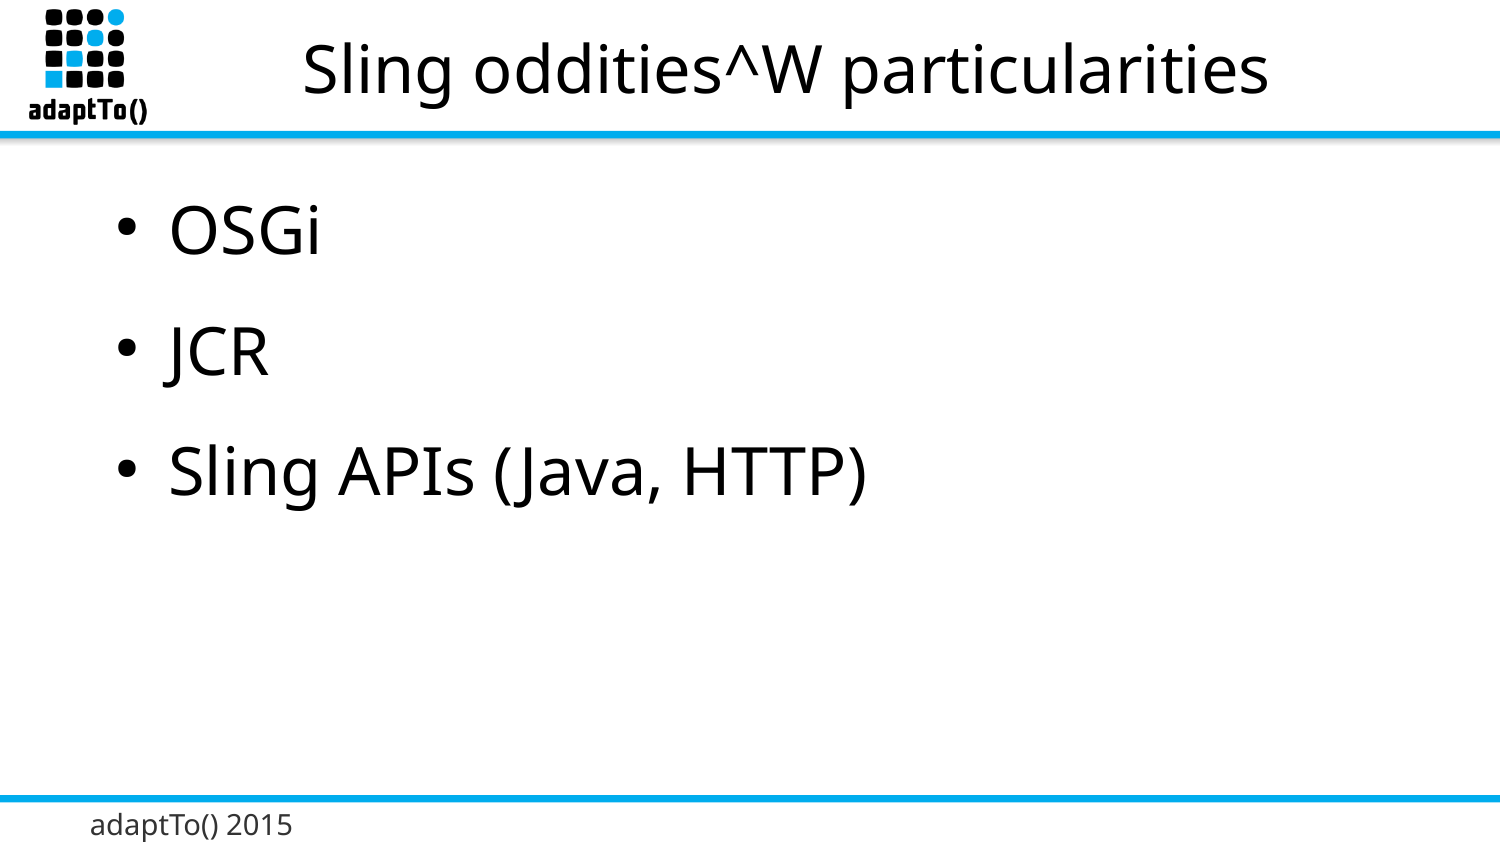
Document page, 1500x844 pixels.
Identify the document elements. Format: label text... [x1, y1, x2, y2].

list OSGi JCR Sling APIs (Java, HTTP) [52, 183, 1447, 760]
picture [27, 6, 148, 126]
title Sling oddities^W particularities [150, 15, 1425, 121]
